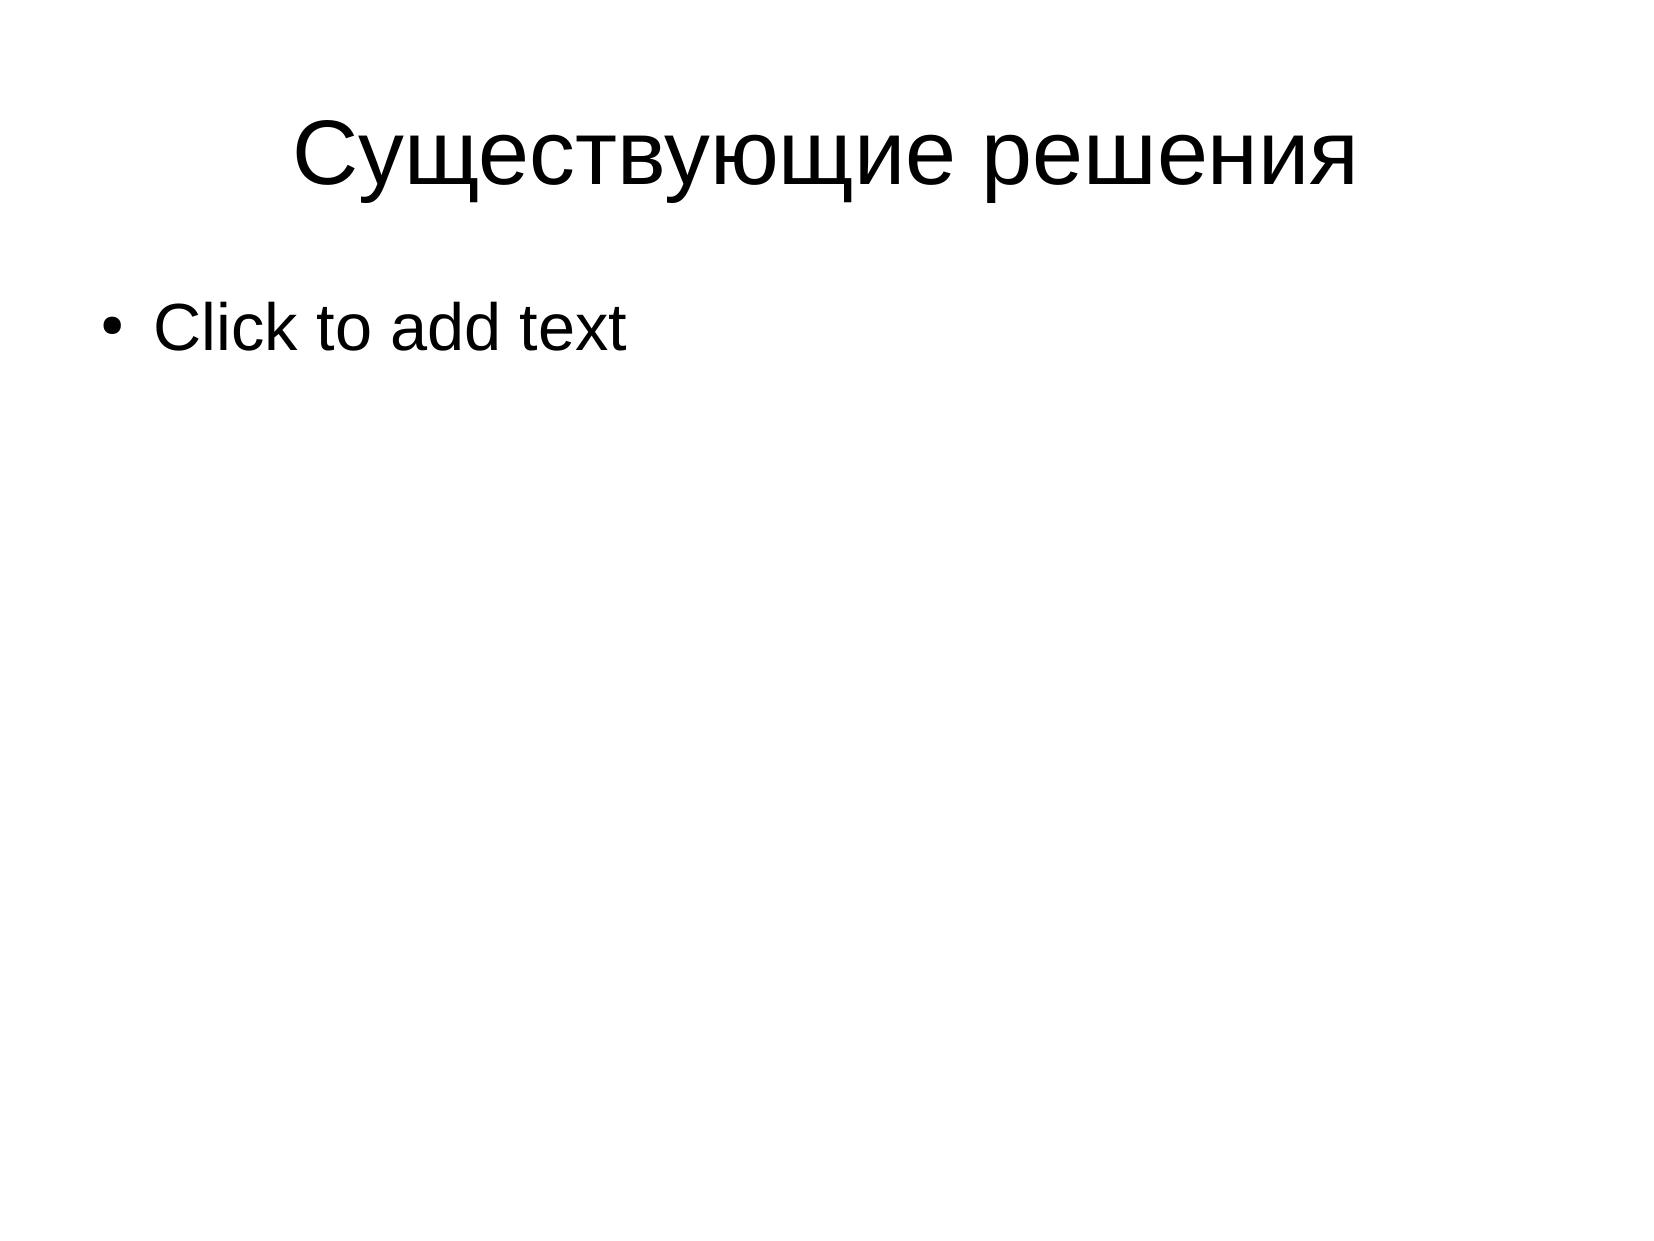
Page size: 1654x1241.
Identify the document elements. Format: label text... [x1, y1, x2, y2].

title Существующие решения [82, 49, 1571, 257]
list Click to add text [82, 290, 1571, 1010]
